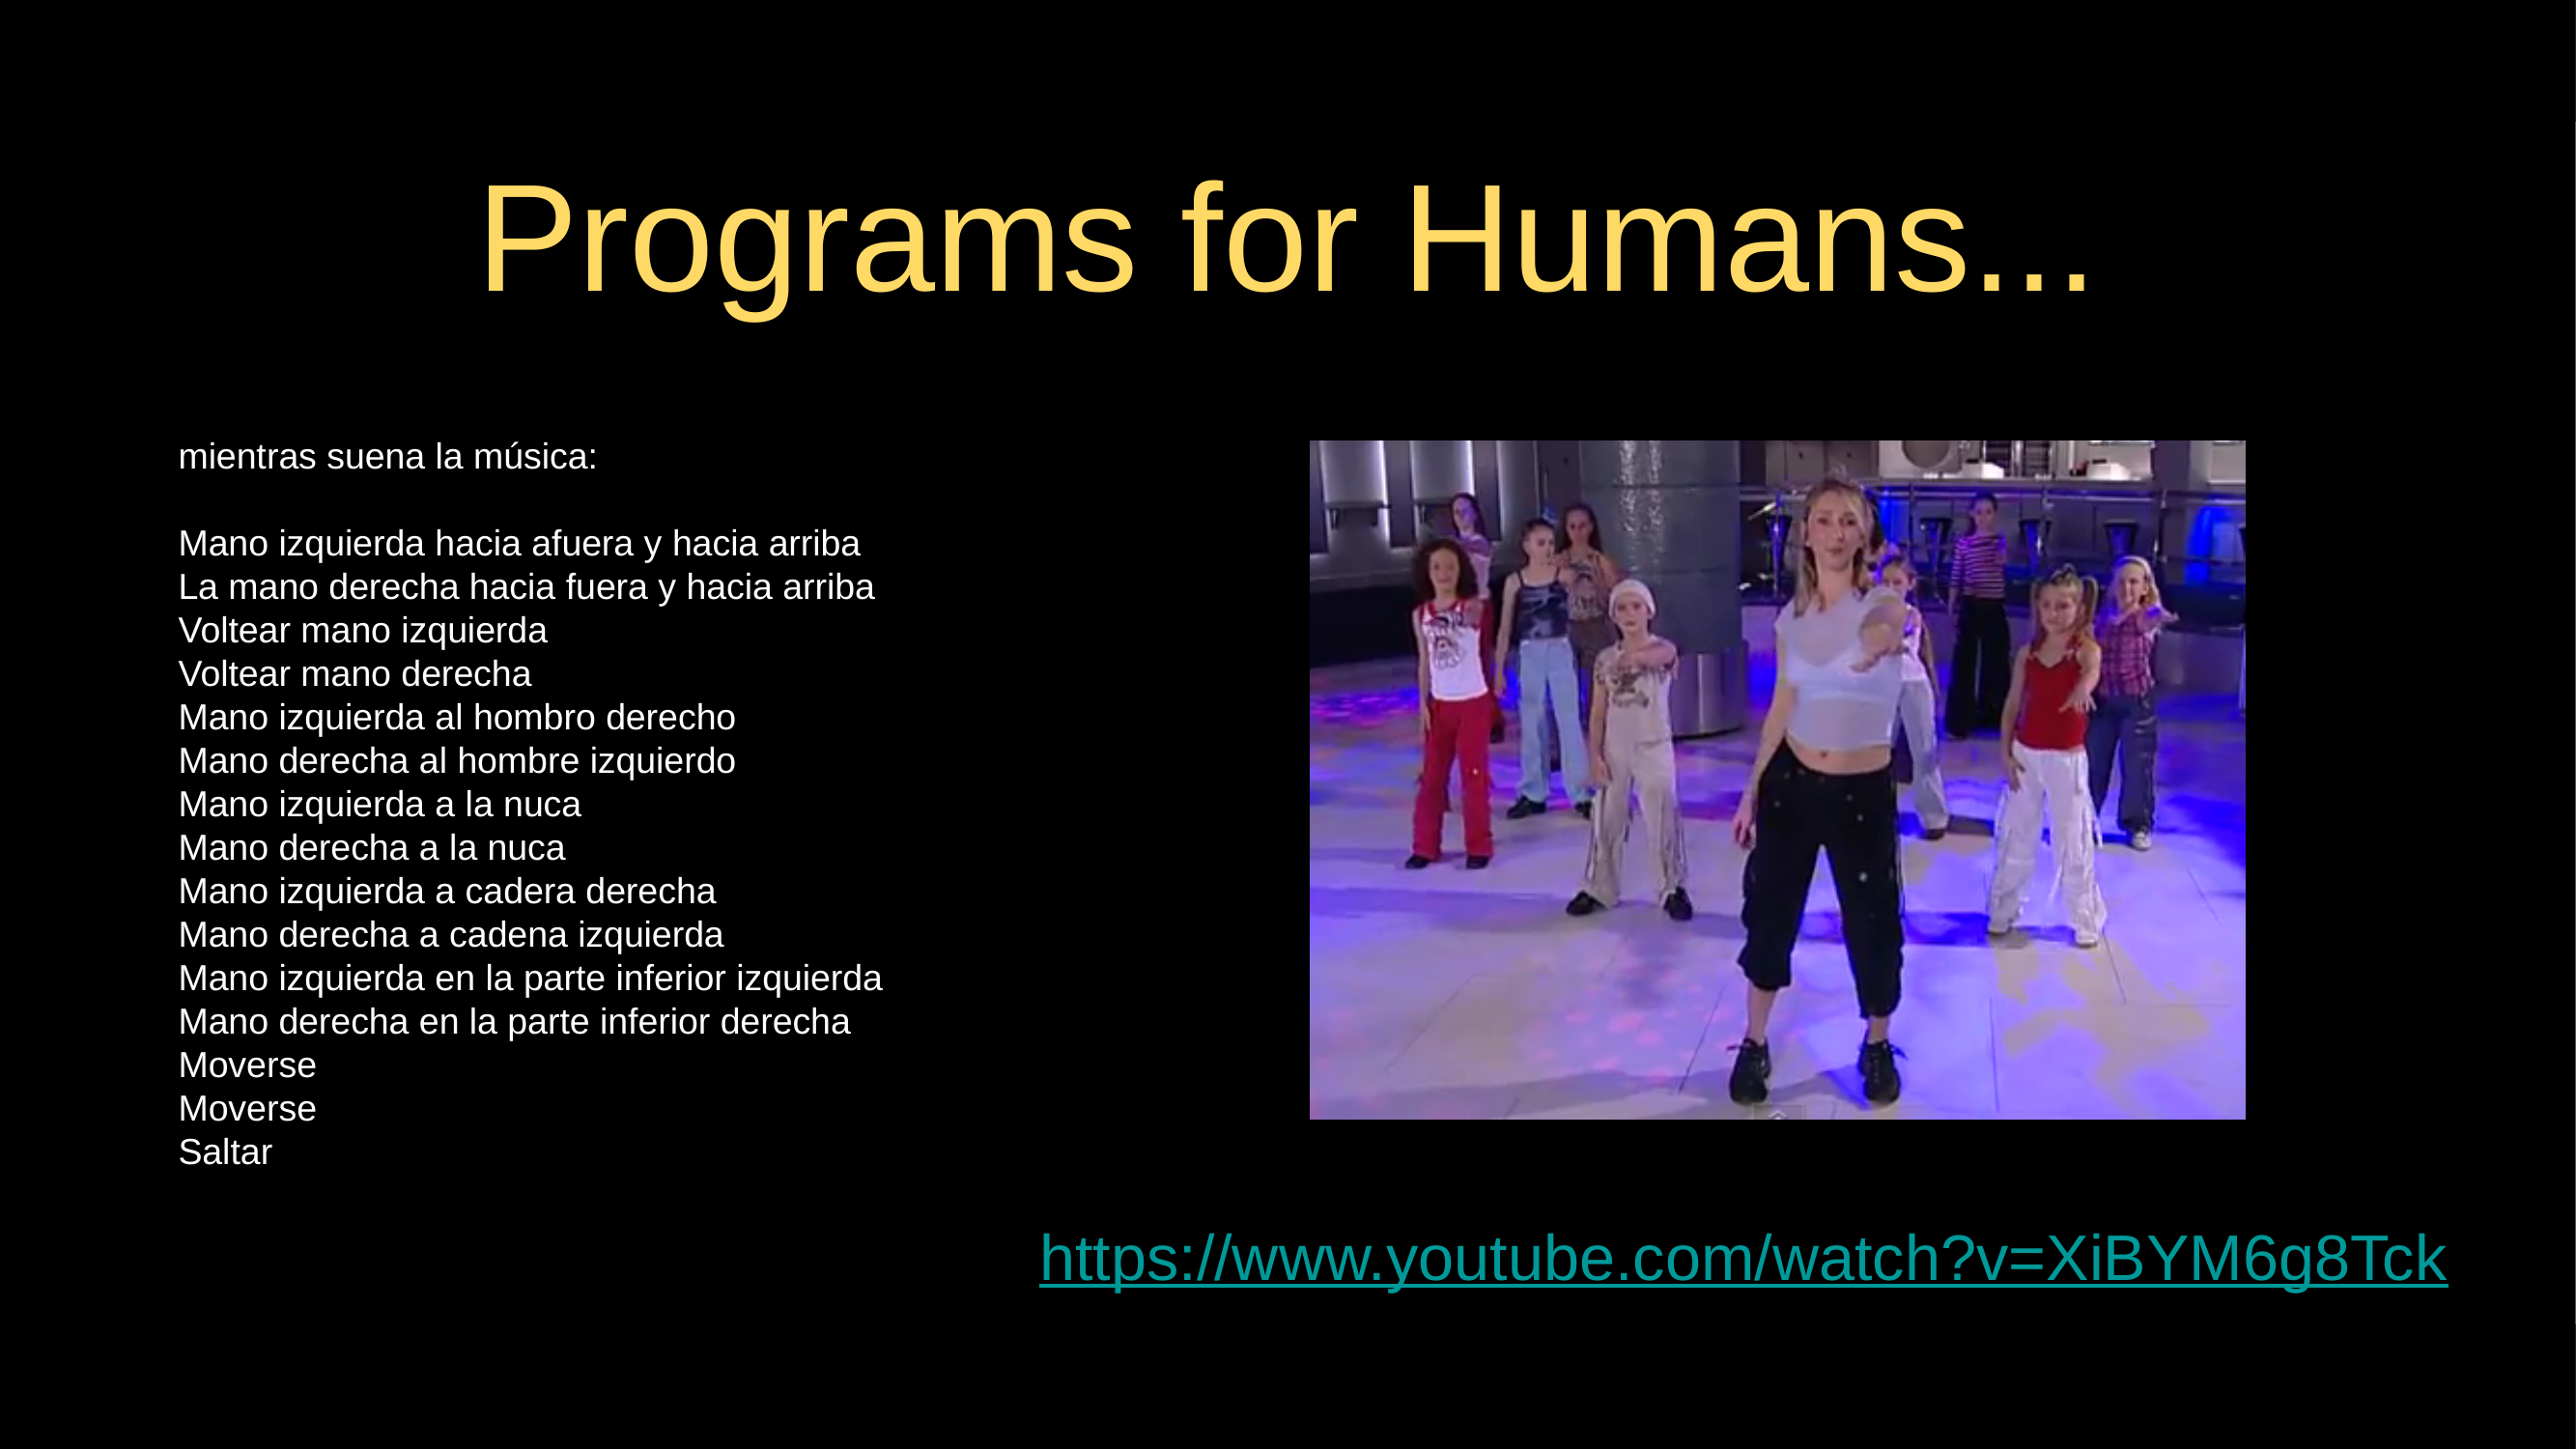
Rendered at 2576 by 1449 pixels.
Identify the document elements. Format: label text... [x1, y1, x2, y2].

text_box https://www.youtube.com/watch?v=XiBYM6g8Tck [983, 1221, 2505, 1288]
text_box mientras suena la música: Mano izquierda hacia afuera y hacia arriba La mano derecha hacia fuera y hacia arriba Voltear mano izquierda Voltear mano derecha Mano izquierda al hombro derecho Mano derecha al hombre izquierdo Mano izquierda a la nuca Mano derecha a la nuca Mano izquierda a cadera derecha Mano derecha a cadena izquierda Mano izquierda en la parte inferior izquierda Mano derecha en la parte inferior derecha Moverse Moverse Saltar [178, 292, 1110, 1312]
title Programs for Humans... [128, 122, 2448, 338]
picture [1310, 440, 2246, 1120]
